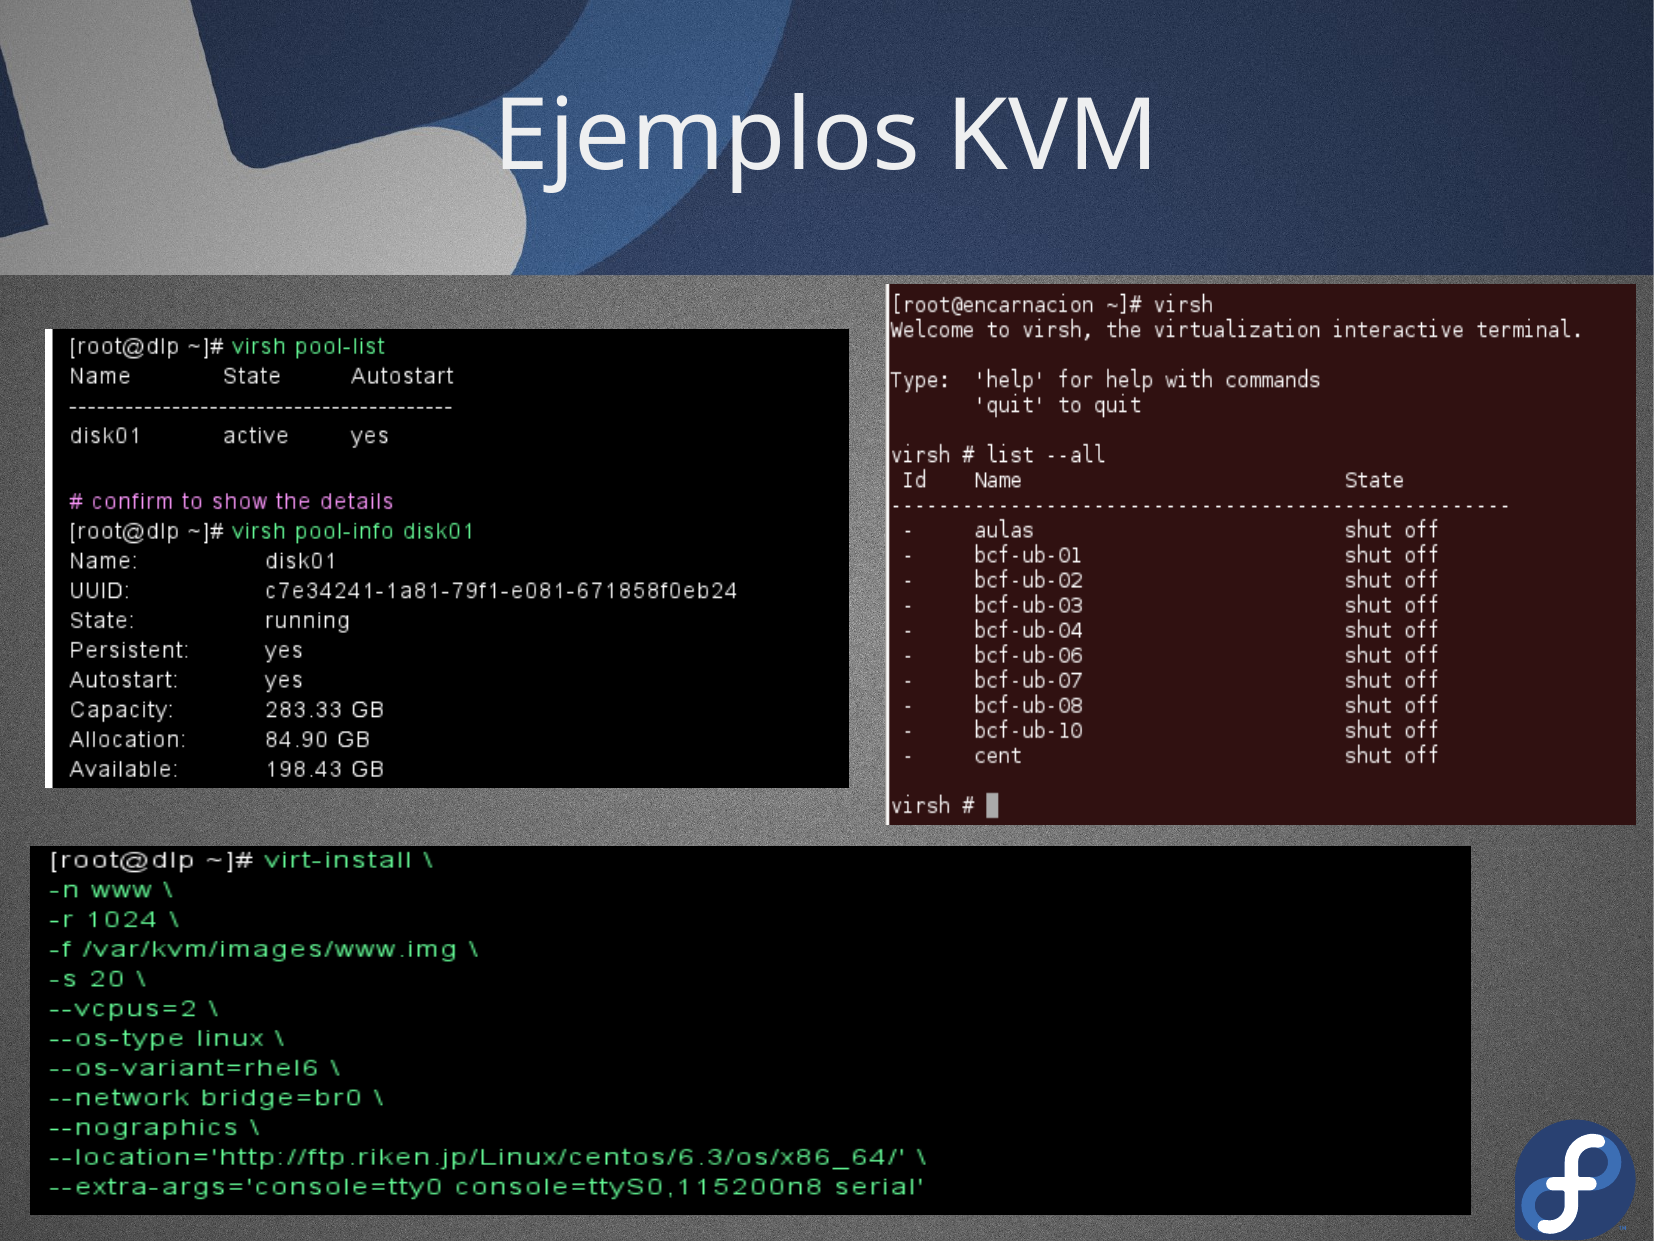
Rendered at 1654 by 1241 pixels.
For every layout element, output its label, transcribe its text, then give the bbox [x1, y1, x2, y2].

text_box Ejemplos [root@encarnacion ~]# virsh Welcome to virsh, the virtualization interactive terminal. Type: 'help' for help with commands 'quit' to quit [88, 354, 1565, 1064]
picture [0, 0, 1654, 1241]
text_box Ejemplos KVM [88, 29, 1565, 237]
